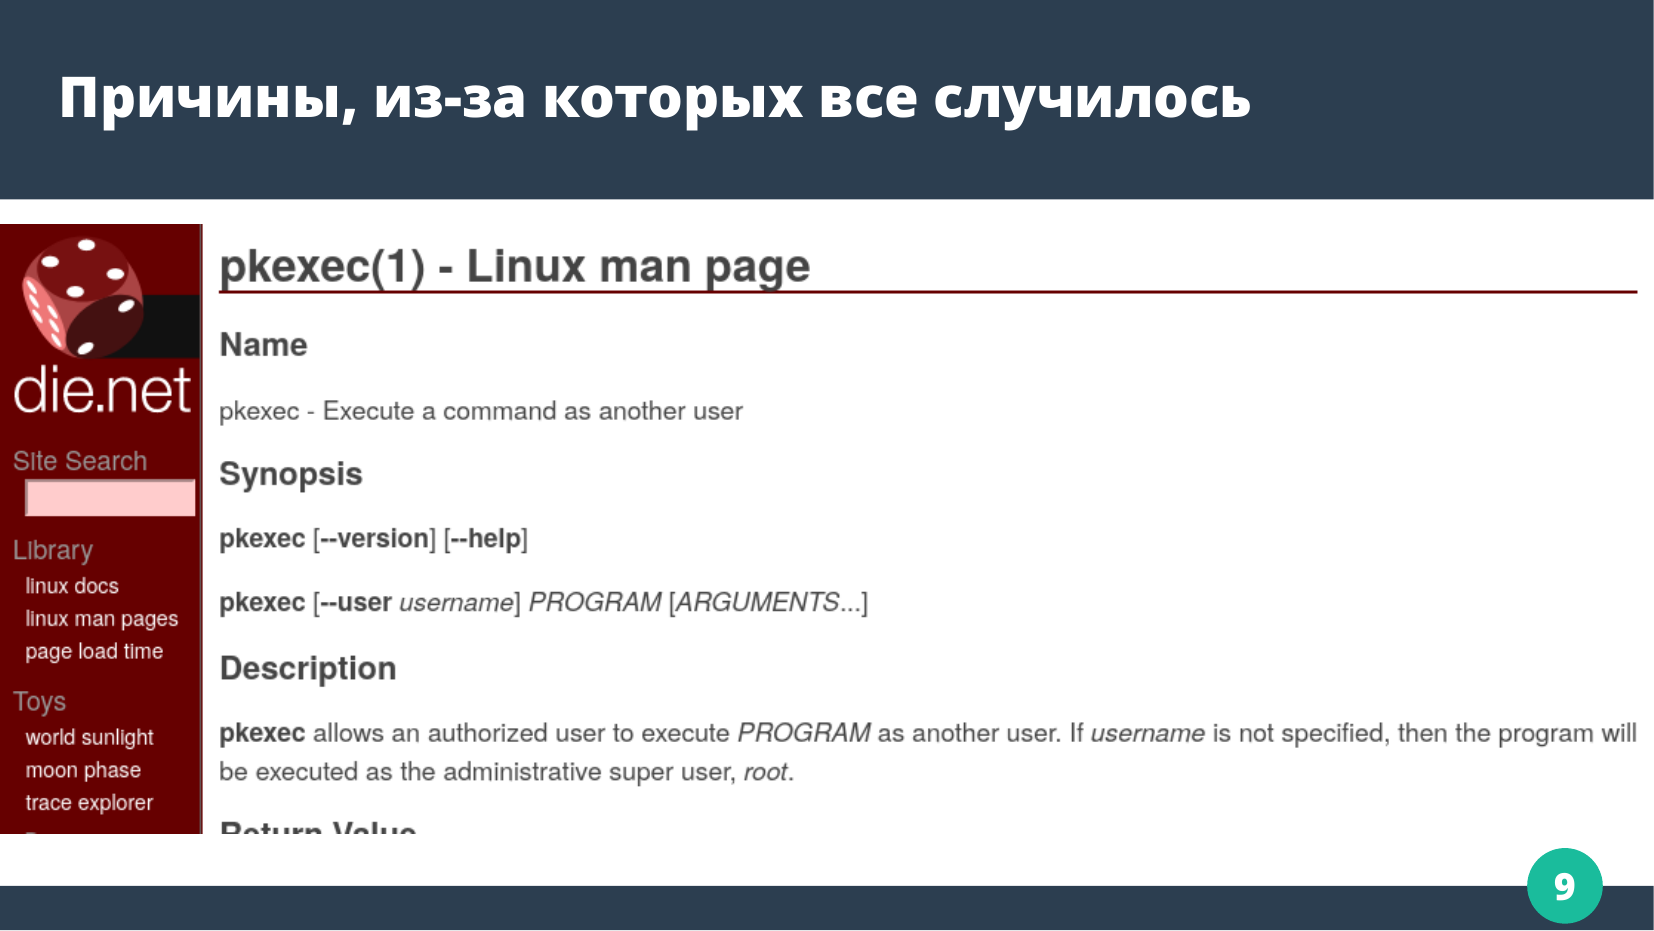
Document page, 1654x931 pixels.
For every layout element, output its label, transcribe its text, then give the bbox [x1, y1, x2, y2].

title Причины, из-за которых все случилось [59, 37, 1595, 155]
picture [0, 224, 1654, 834]
